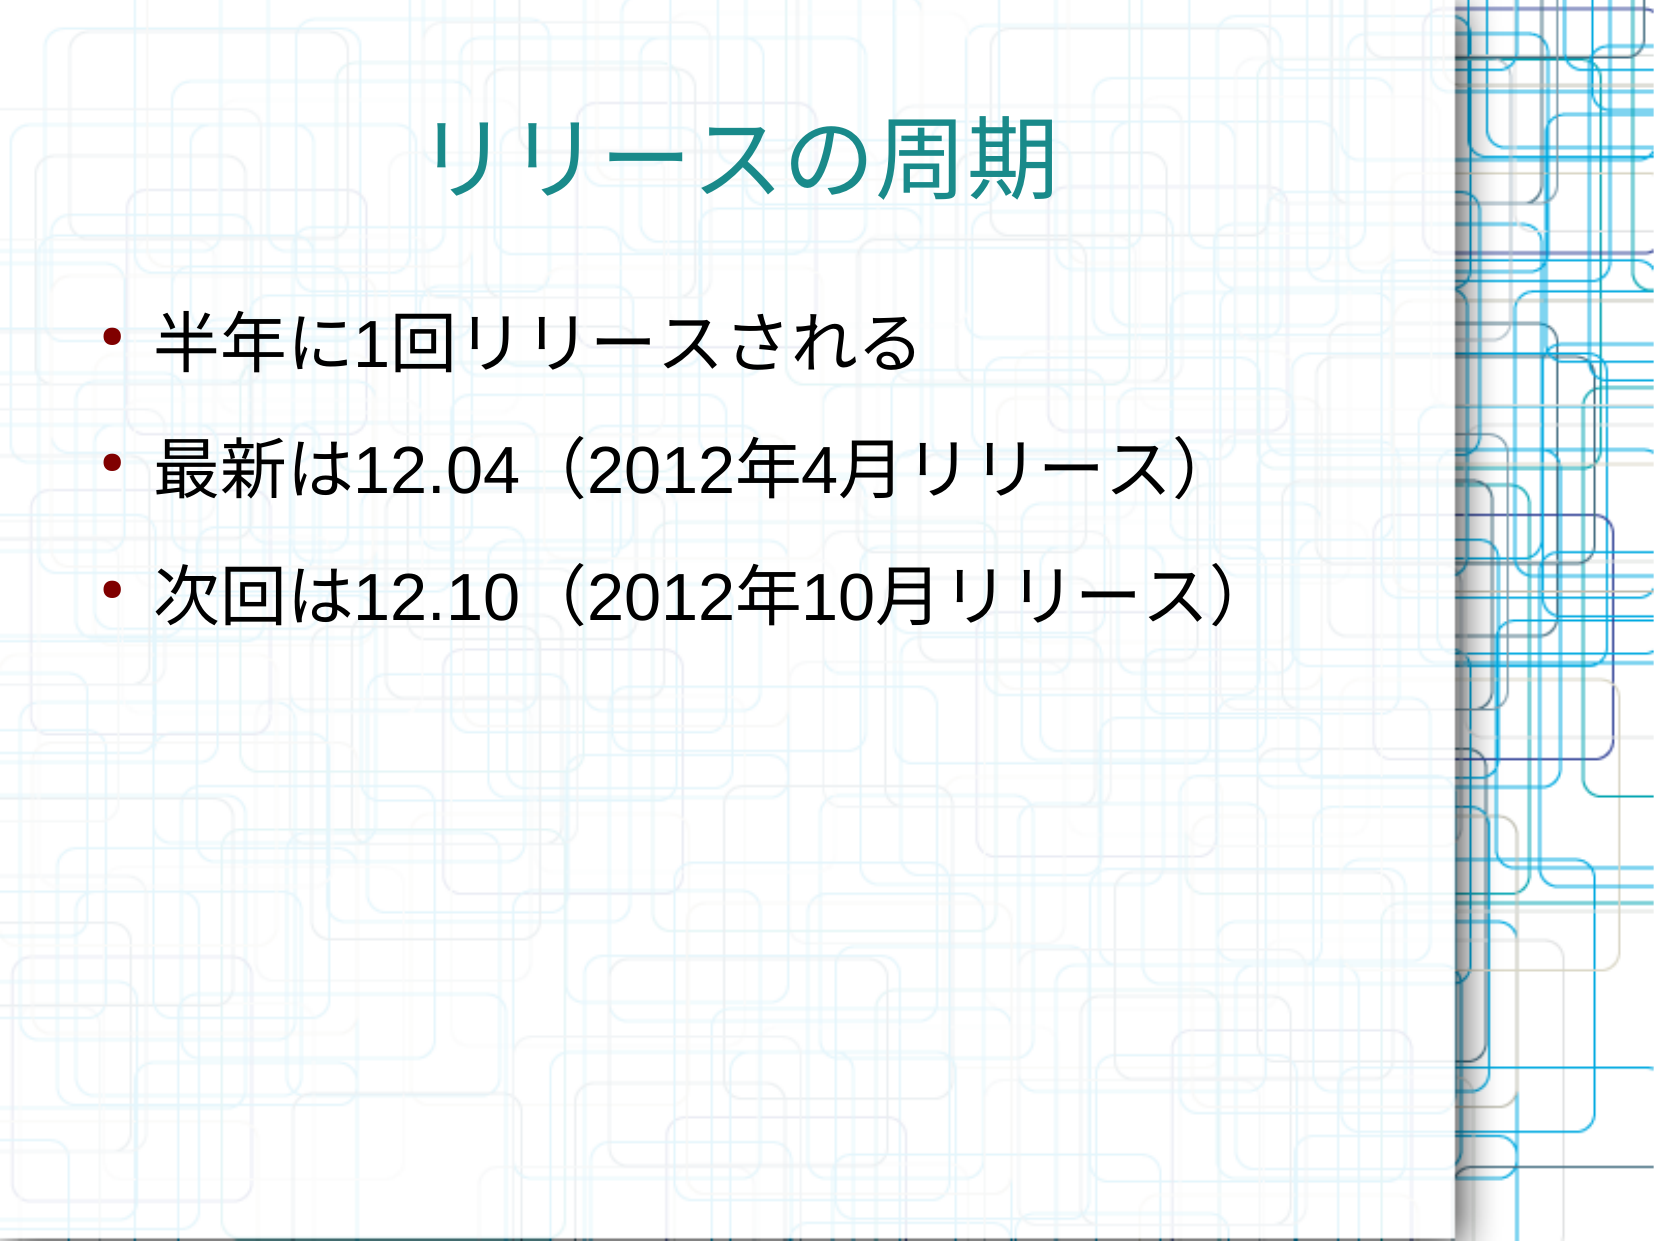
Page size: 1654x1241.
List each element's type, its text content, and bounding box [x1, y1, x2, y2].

picture [0, 0, 1654, 1241]
list 半年に1回リリースされる 最新は12.04（2012年4月リリース） 次回は12.10（2012年10月リリース） [82, 290, 1418, 1010]
title リリースの周期 [59, 49, 1418, 257]
